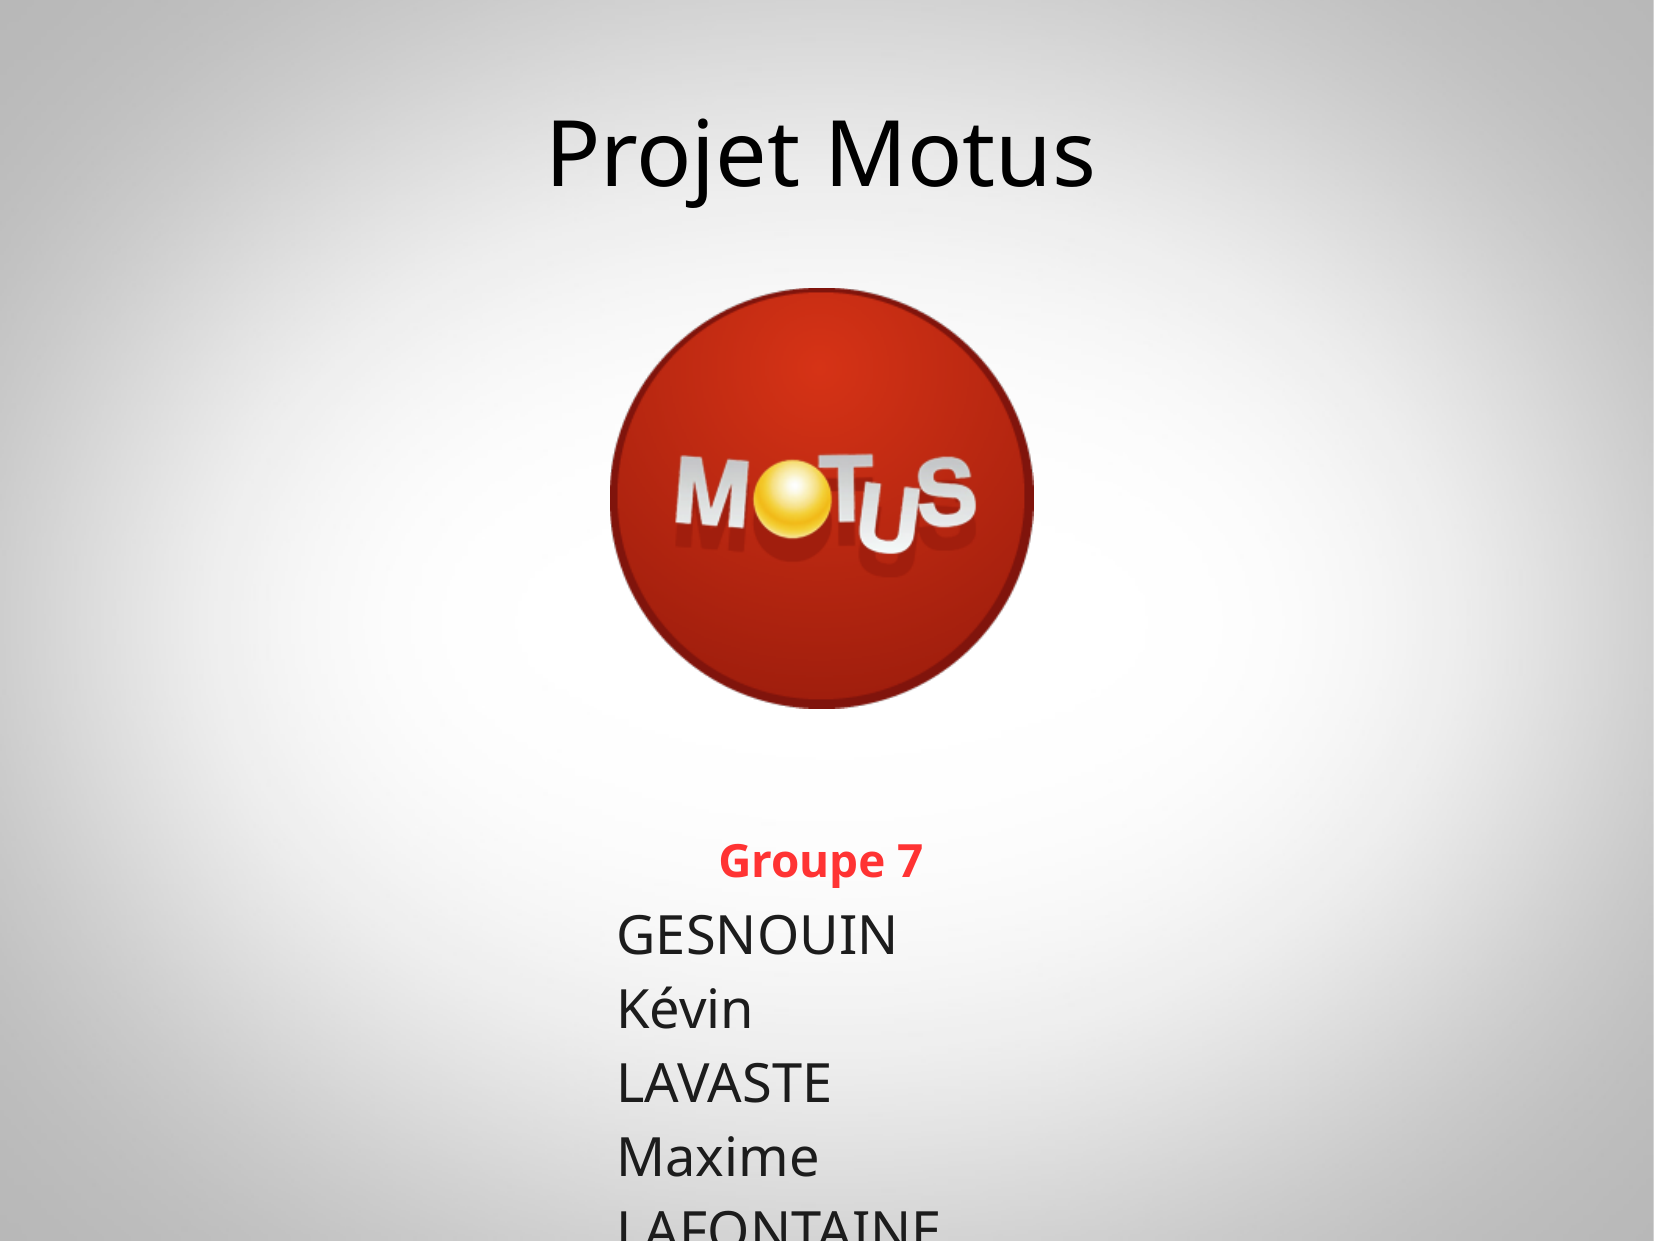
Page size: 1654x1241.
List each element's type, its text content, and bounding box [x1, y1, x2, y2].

picture [0, 0, 1654, 1241]
title Projet Motus Groupe 7 [76, 88, 1565, 981]
text_box GESNOUIN Kévin LAVASTE Maxime LAFONTAINE Loic MALAMAS Alexis [601, 826, 1053, 1241]
picture [610, 288, 1034, 709]
